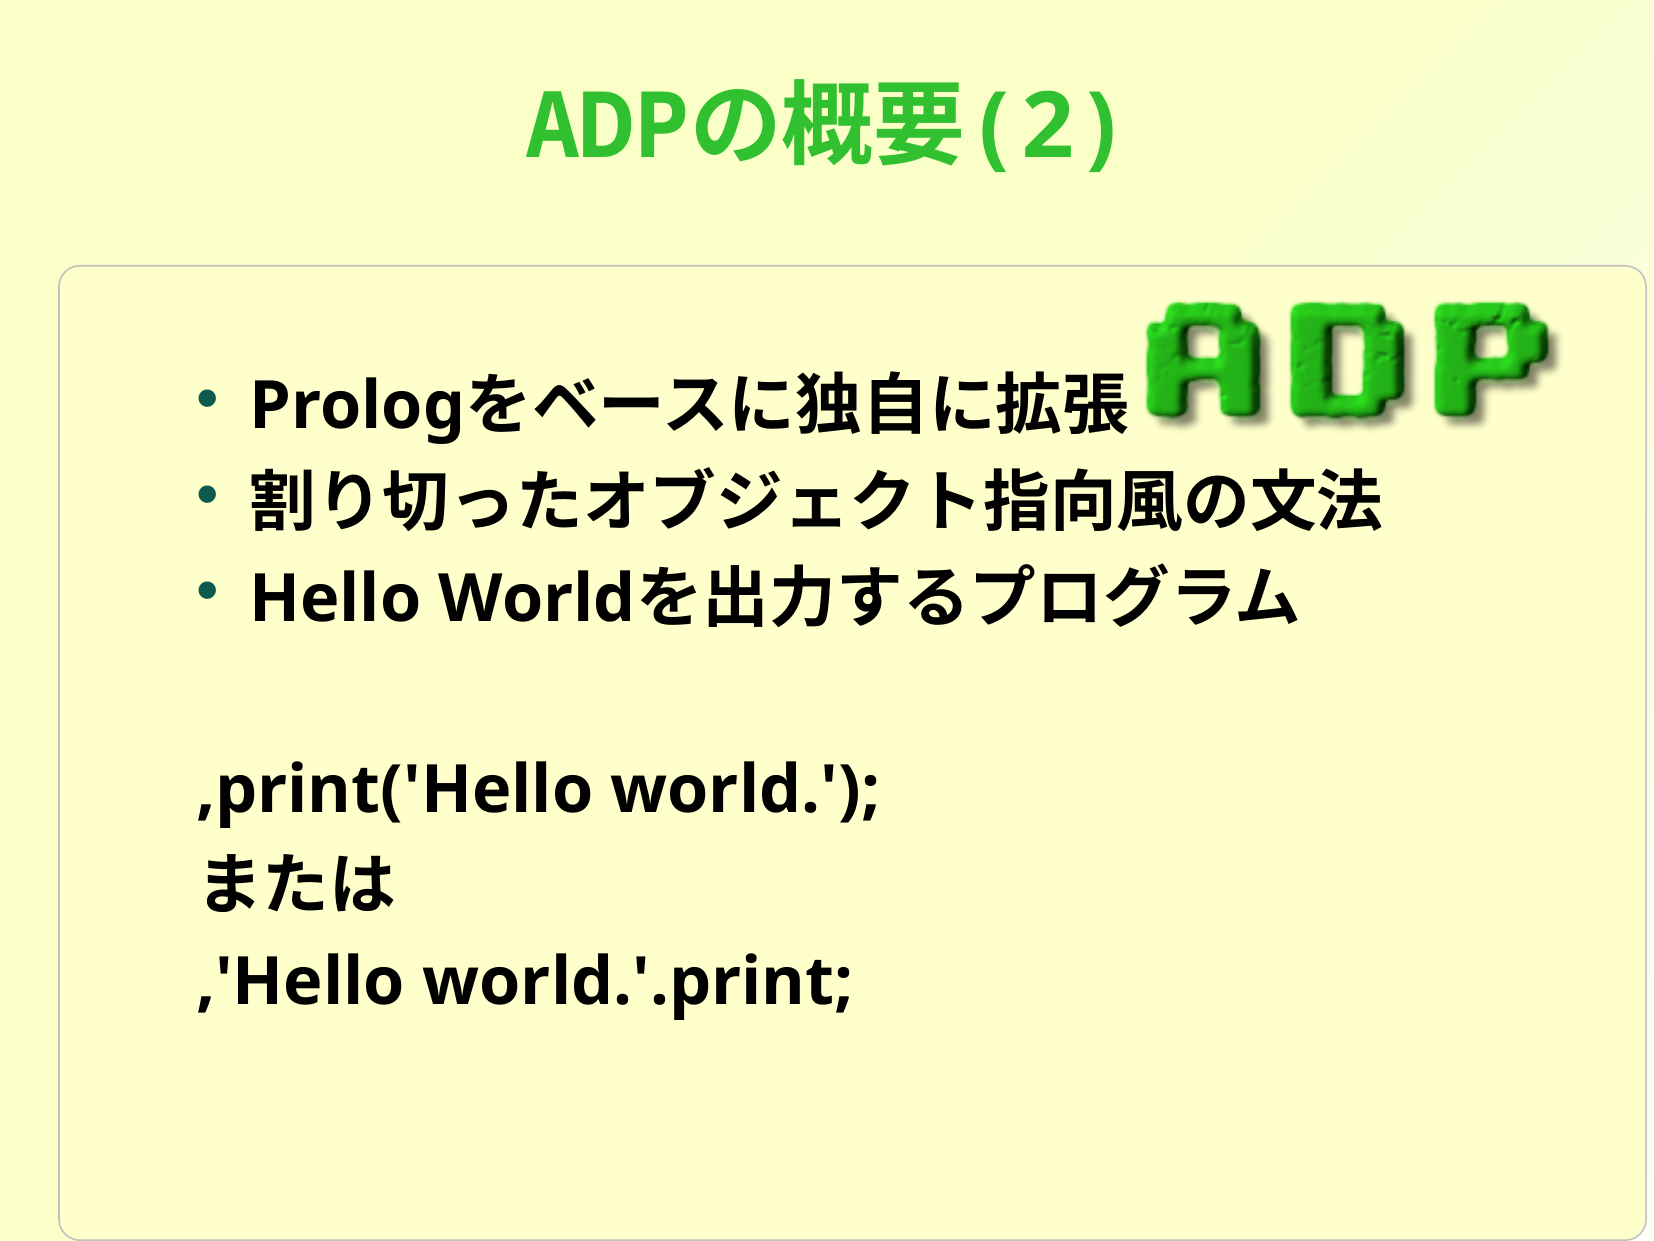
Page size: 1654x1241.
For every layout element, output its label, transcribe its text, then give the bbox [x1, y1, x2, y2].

title ADPの概要(2) [121, 19, 1534, 227]
list Prologをベースに独自に拡張 割り切ったオブジェクト指向風の文法 Hello Worldを出力するプログラム ,print('Hello world.'); または ,'Hello world.'.print; [178, 364, 1570, 1147]
picture [1137, 295, 1565, 435]
